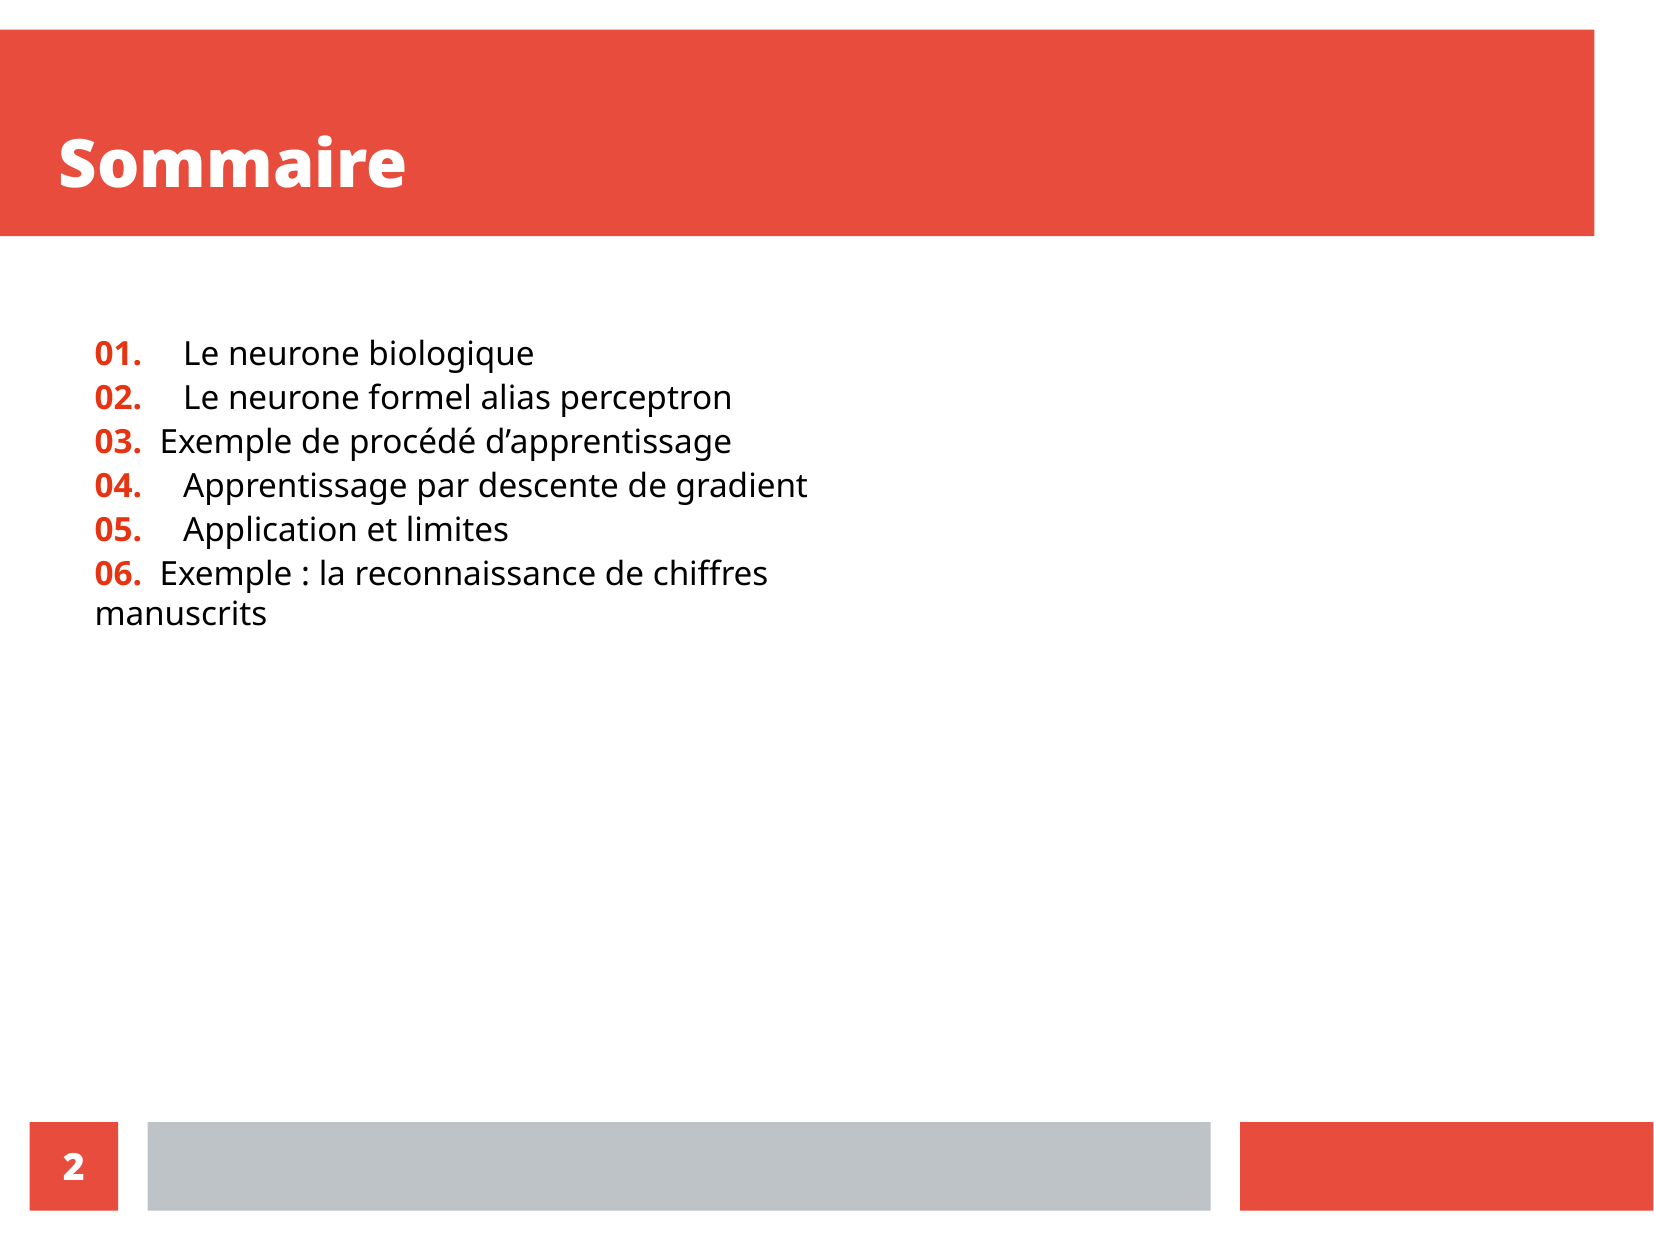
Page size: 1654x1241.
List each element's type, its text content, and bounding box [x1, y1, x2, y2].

list 01. Le neurone biologique 02. Le neurone formel alias perceptron 03. Exemple de procédé d’apprentissage 04. Apprentissage par descente de gradient 05. Application et limites 06. Exemple : la reconnaissance de chiffres manuscrits [64, 331, 827, 875]
title Sommaire [59, 59, 1595, 207]
